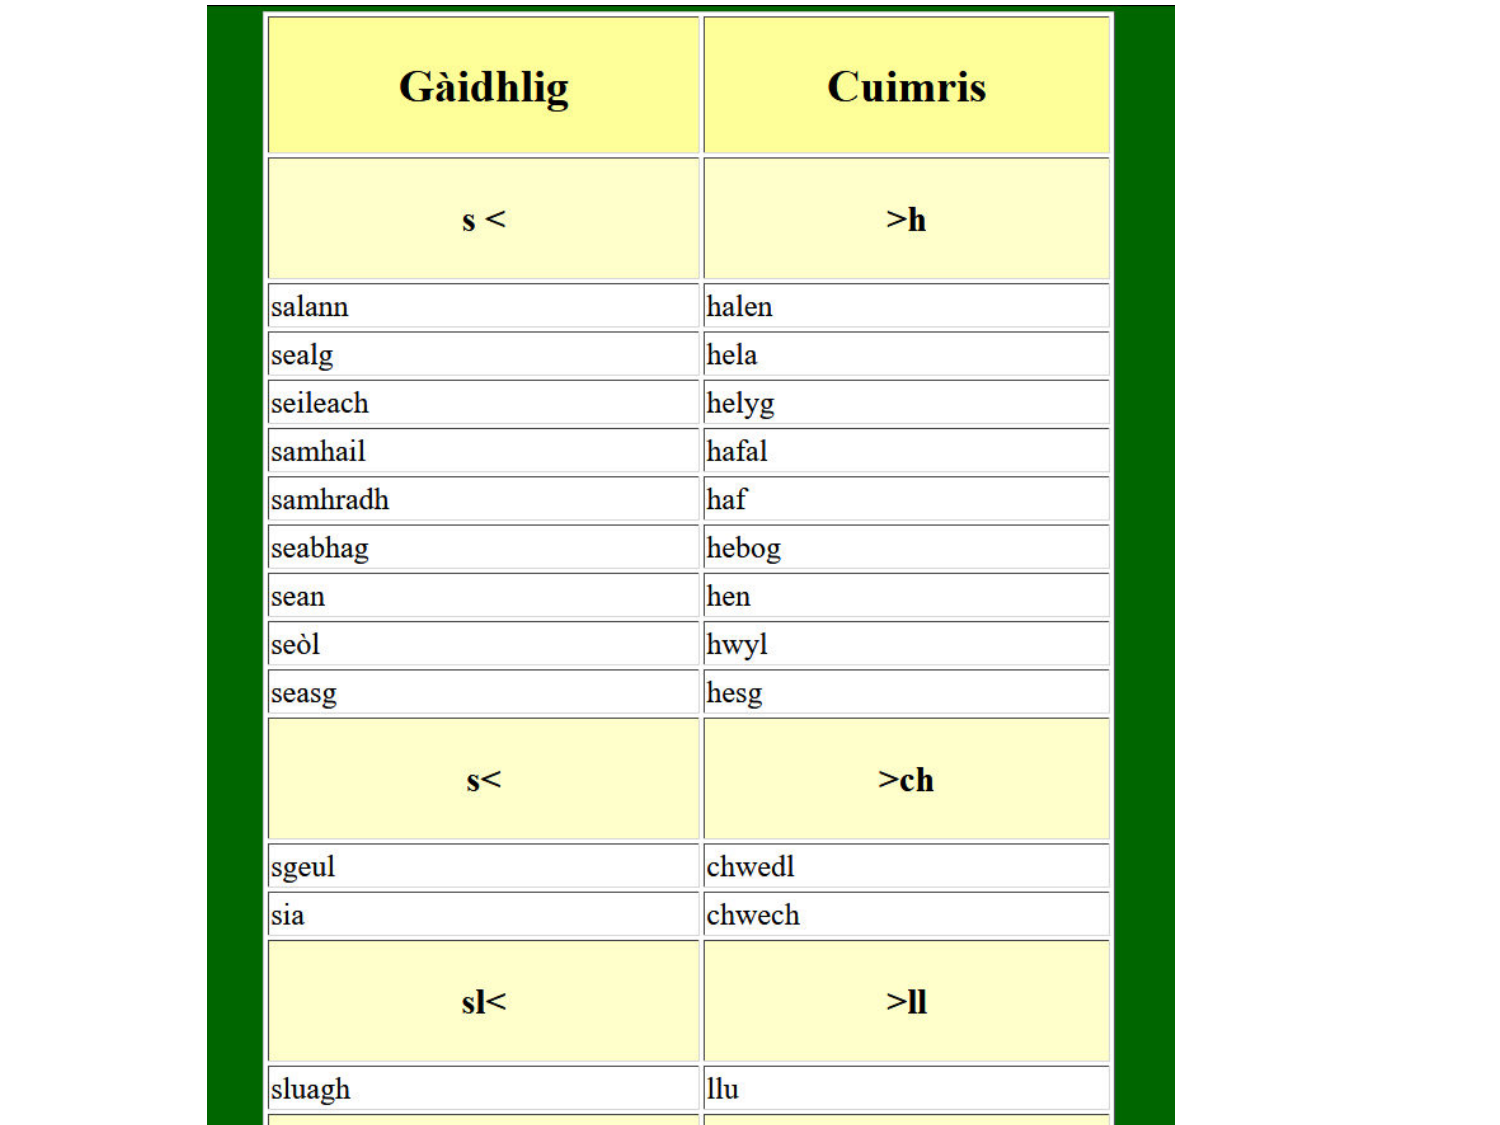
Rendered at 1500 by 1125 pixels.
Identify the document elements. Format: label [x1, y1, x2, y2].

picture [207, 5, 1175, 1125]
